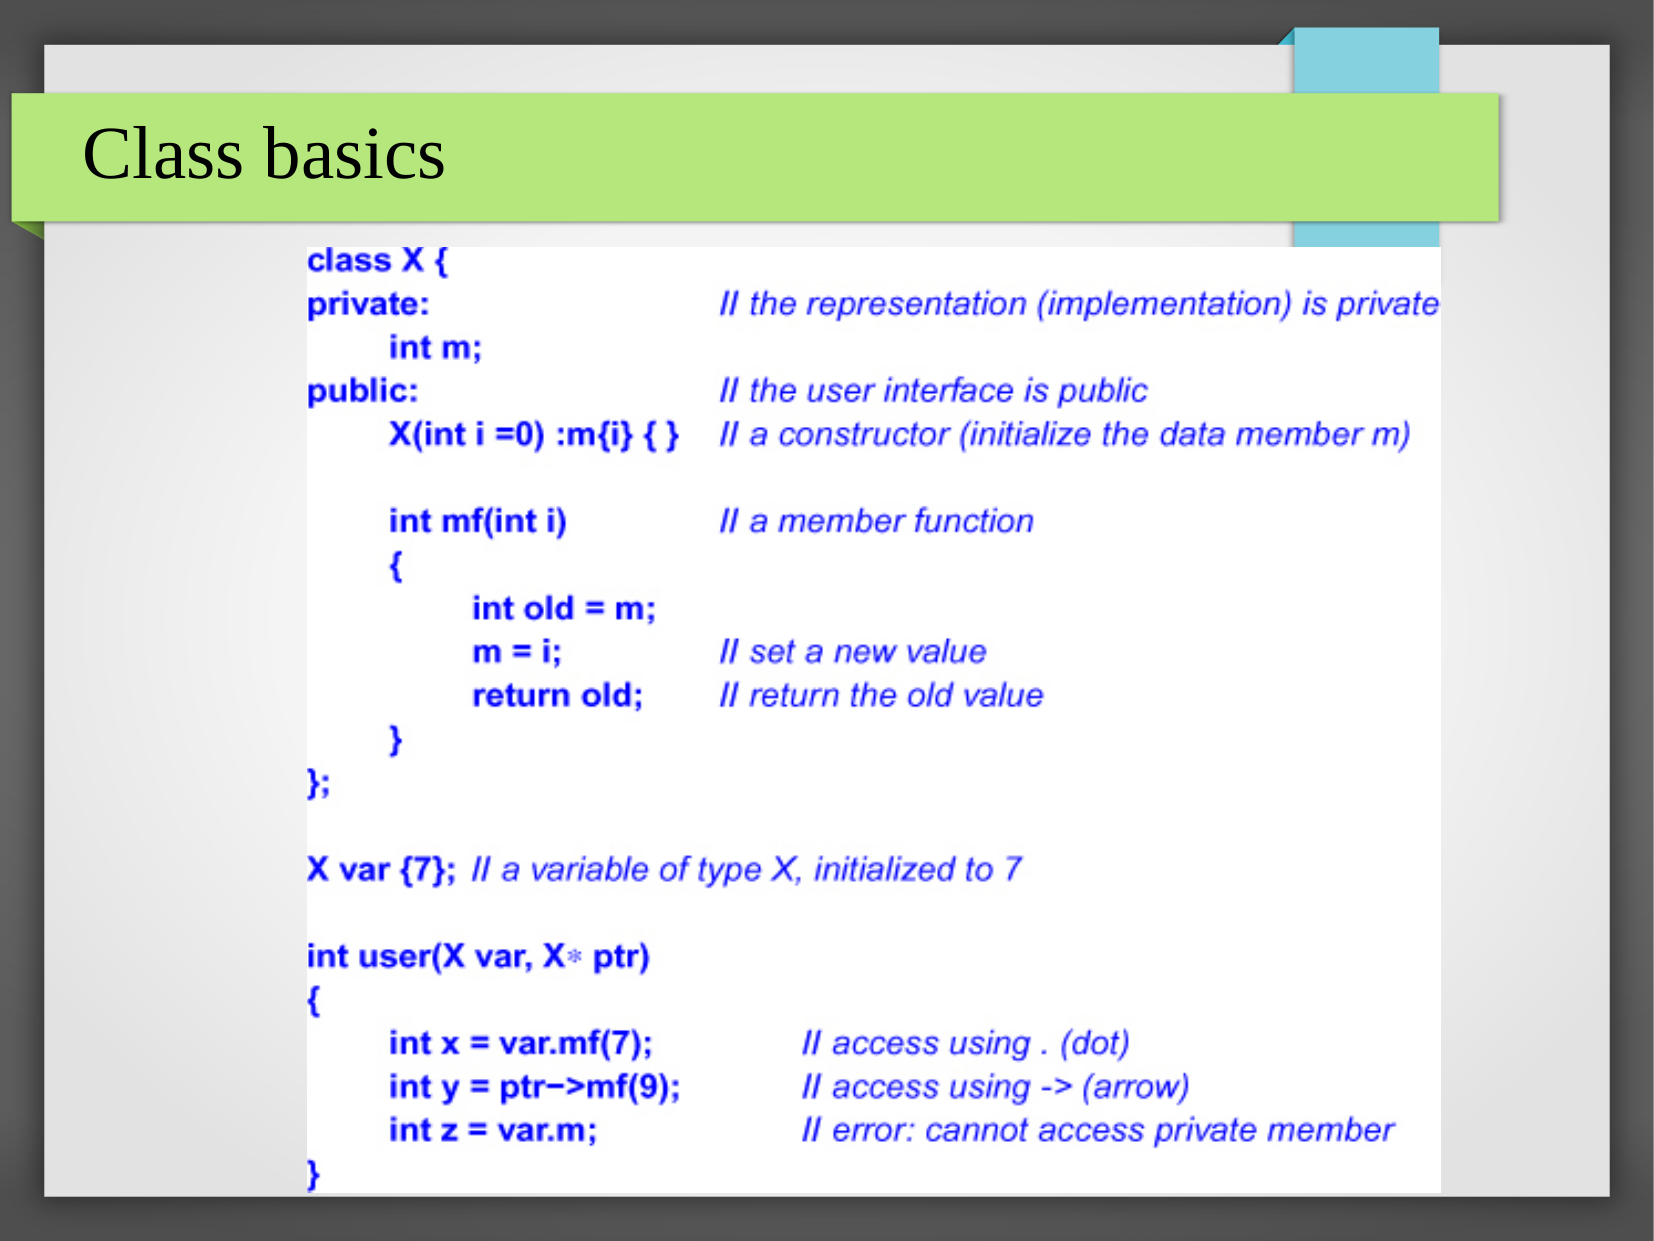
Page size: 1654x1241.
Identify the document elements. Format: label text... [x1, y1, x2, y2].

picture [0, 0, 1654, 1241]
title Class basics [82, 94, 1264, 213]
